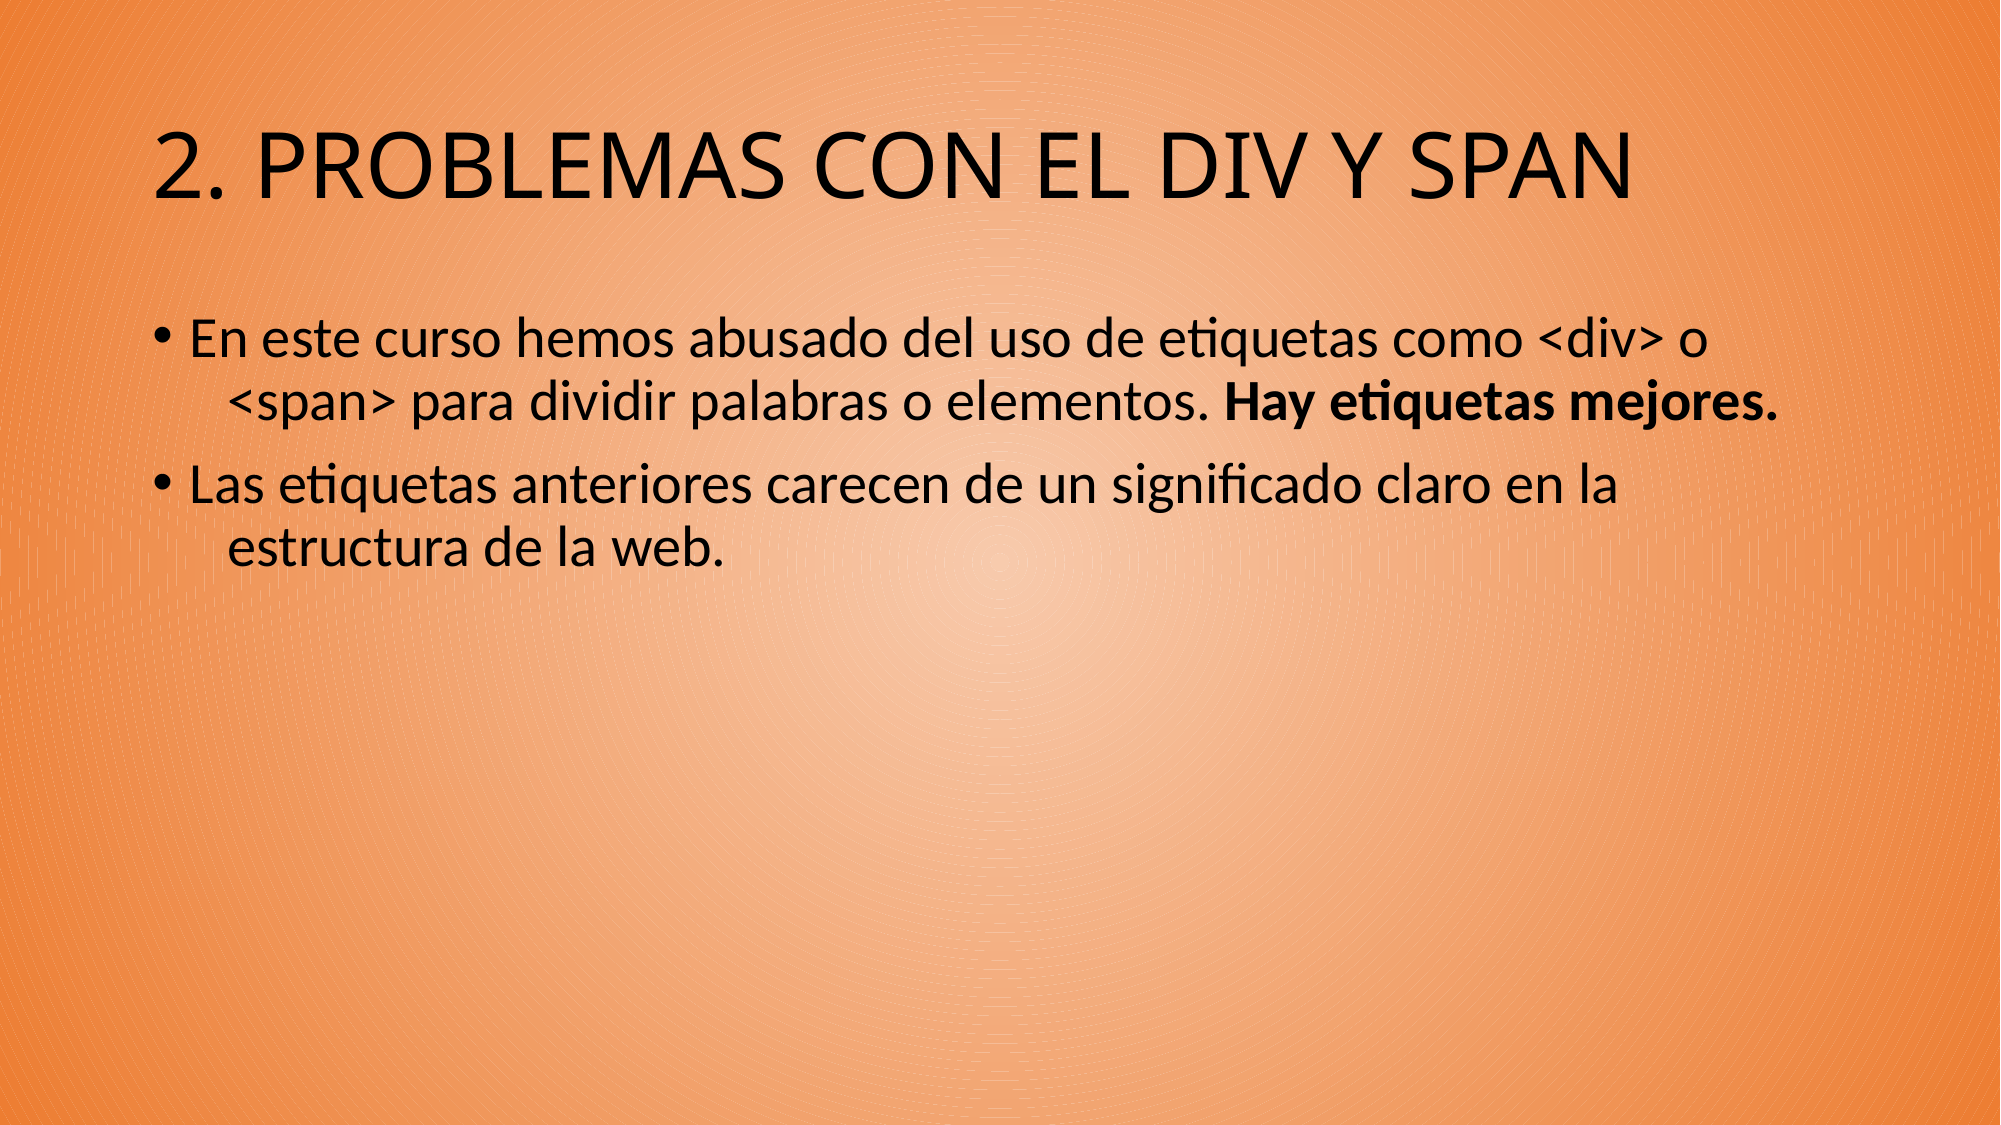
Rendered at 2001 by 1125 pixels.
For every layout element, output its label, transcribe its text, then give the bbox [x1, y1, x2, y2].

title 2. PROBLEMAS CON EL DIV Y SPAN [137, 59, 1863, 278]
list En este curso hemos abusado del uso de etiquetas como <div> o <span> para dividir palabras o elementos. Hay etiquetas mejores. Las etiquetas anteriores carecen de un significado claro en la estructura de la web. [137, 299, 1863, 1014]
